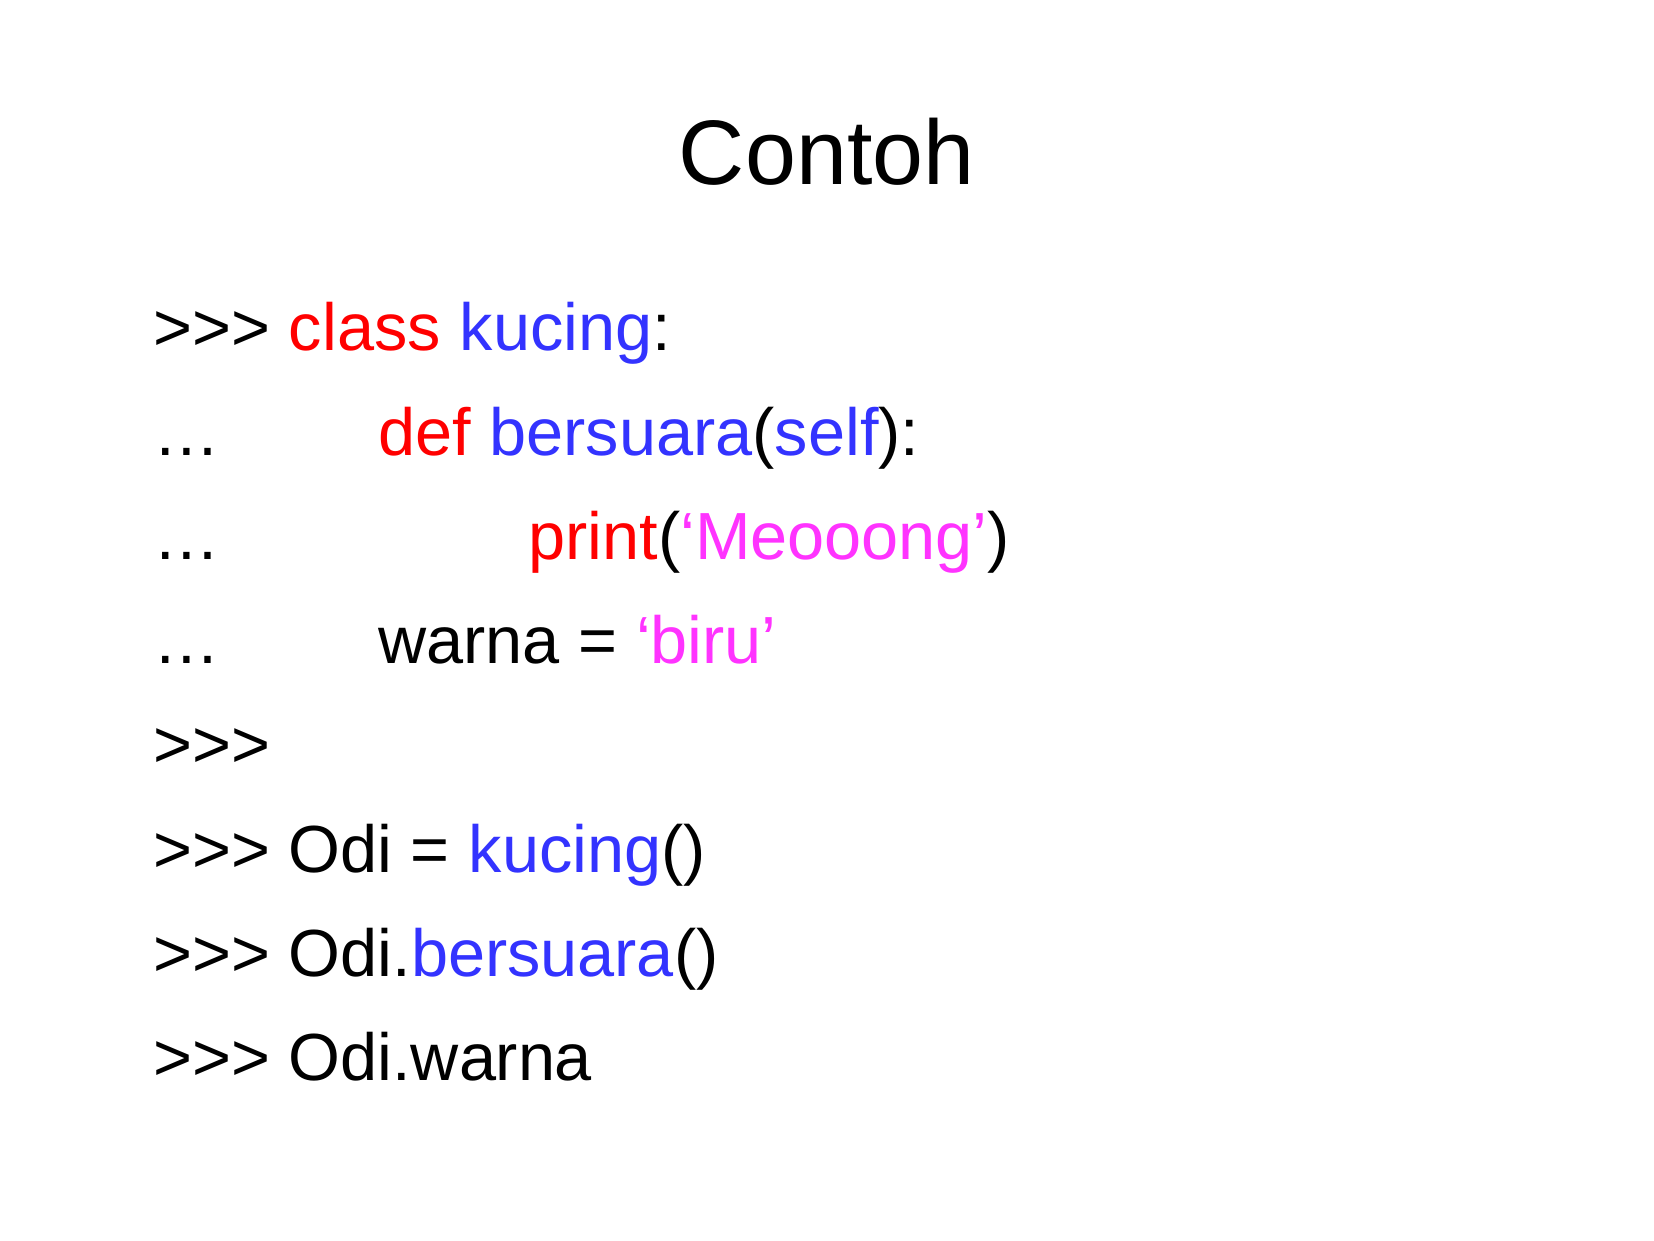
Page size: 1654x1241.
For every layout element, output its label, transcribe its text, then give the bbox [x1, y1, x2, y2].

list >>> class kucing: … def bersuara(self): … print(‘Meooong’) … warna = ‘biru’ >>> >>> Odi = kucing() >>> Odi.bersuara() >>> Odi.warna [82, 290, 1571, 1126]
title Contoh [82, 49, 1571, 257]
